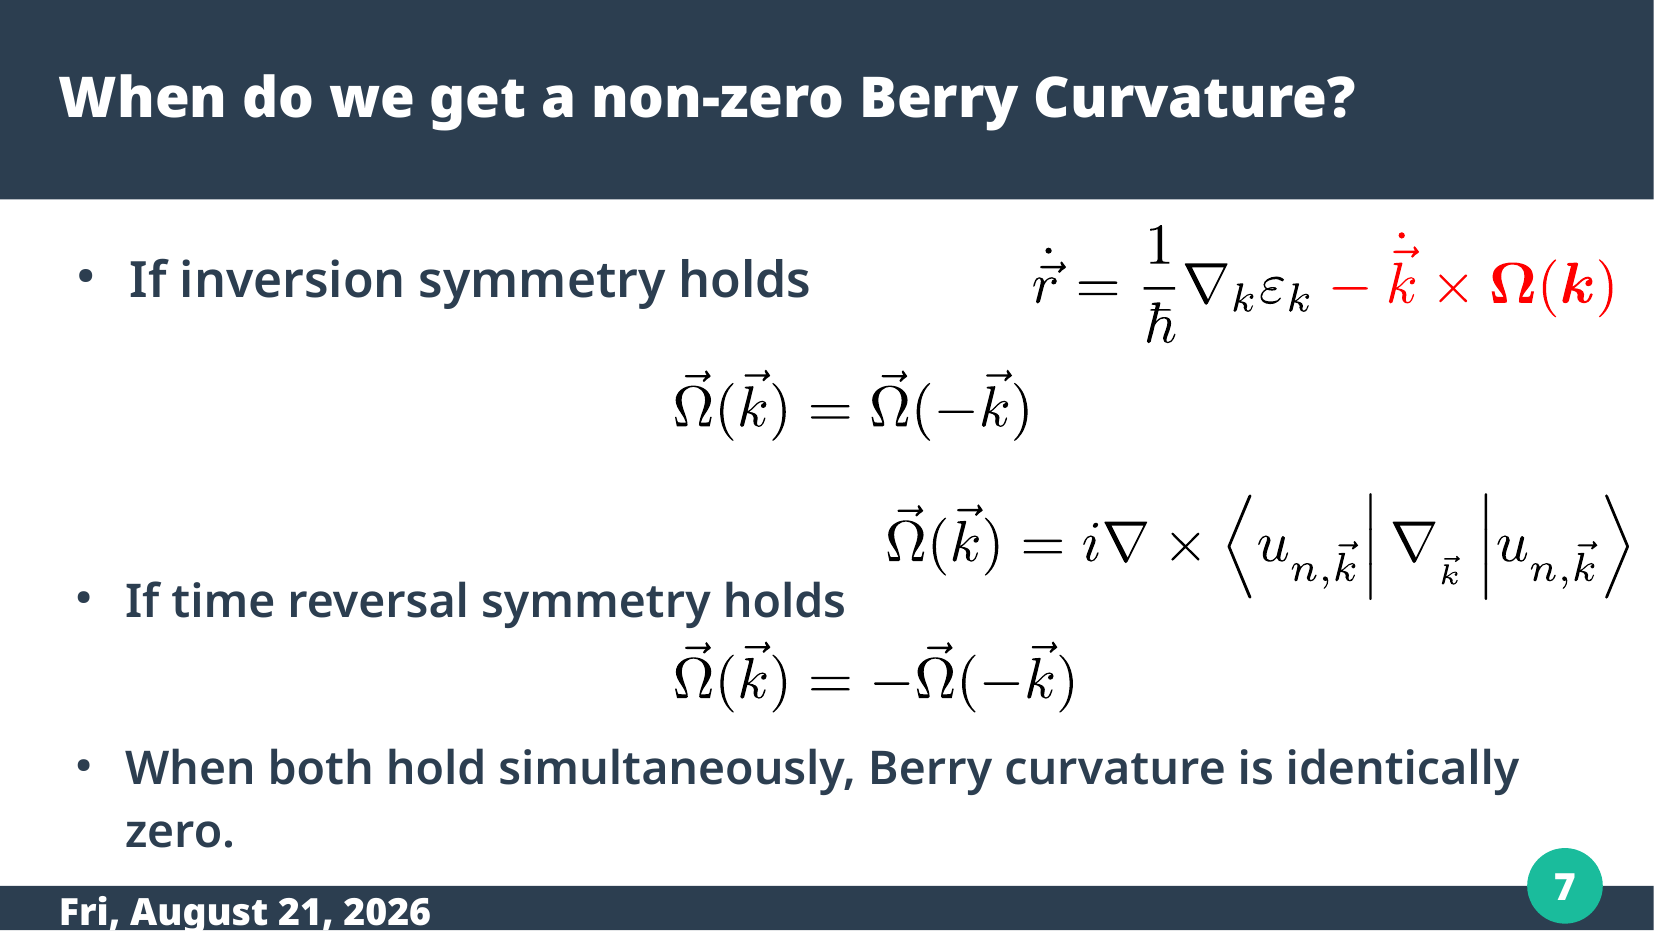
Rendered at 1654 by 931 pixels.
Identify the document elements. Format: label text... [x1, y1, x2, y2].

list If inversion symmetry holds [59, 243, 1595, 540]
text_box [675, 369, 1028, 441]
text_box [887, 493, 1629, 601]
text_box [675, 641, 1073, 713]
list If time reversal symmetry holds When both hold simultaneously, Berry curvature is identically zero. [59, 567, 1595, 864]
title When do we get a non-zero Berry Curvature? [59, 37, 1595, 155]
text_box [1032, 225, 1613, 344]
